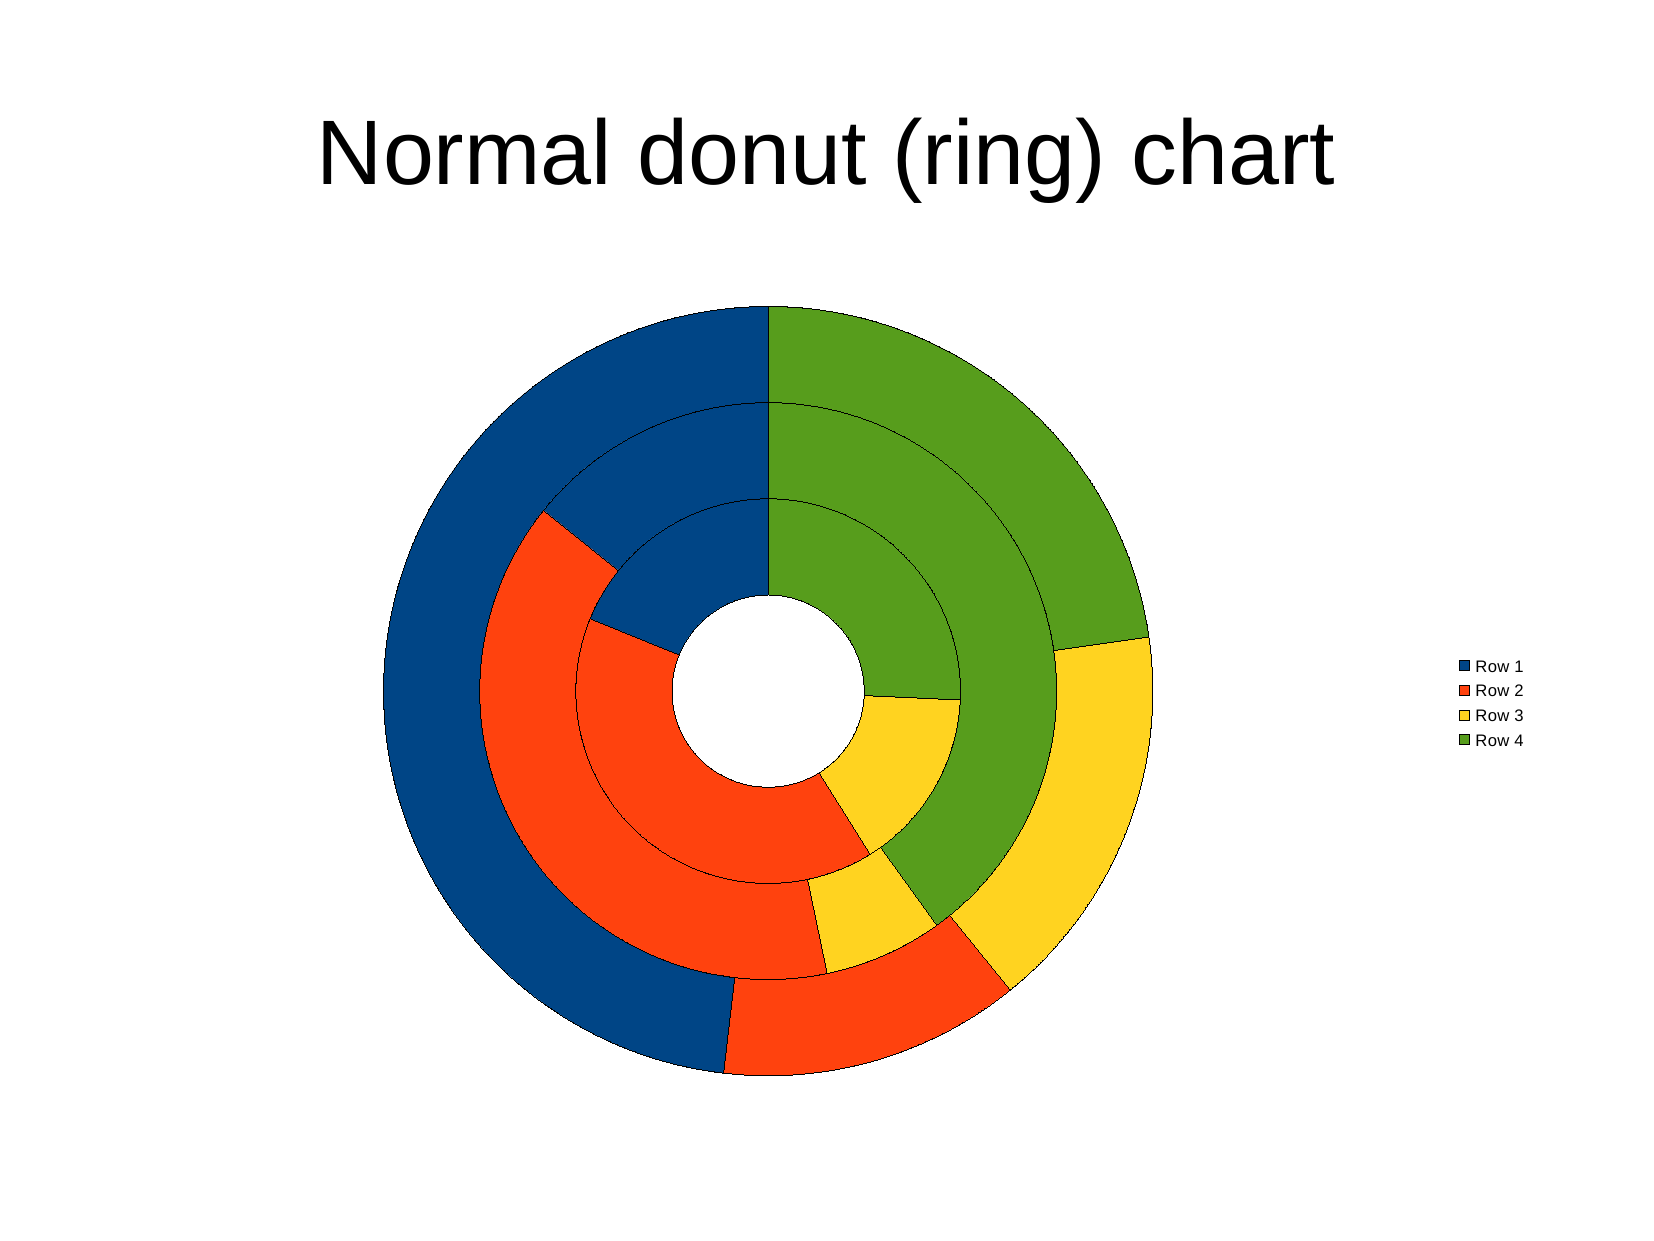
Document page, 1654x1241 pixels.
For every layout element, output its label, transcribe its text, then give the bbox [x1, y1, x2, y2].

chart [82, 290, 1571, 1109]
title Normal donut (ring) chart [82, 56, 1571, 250]
